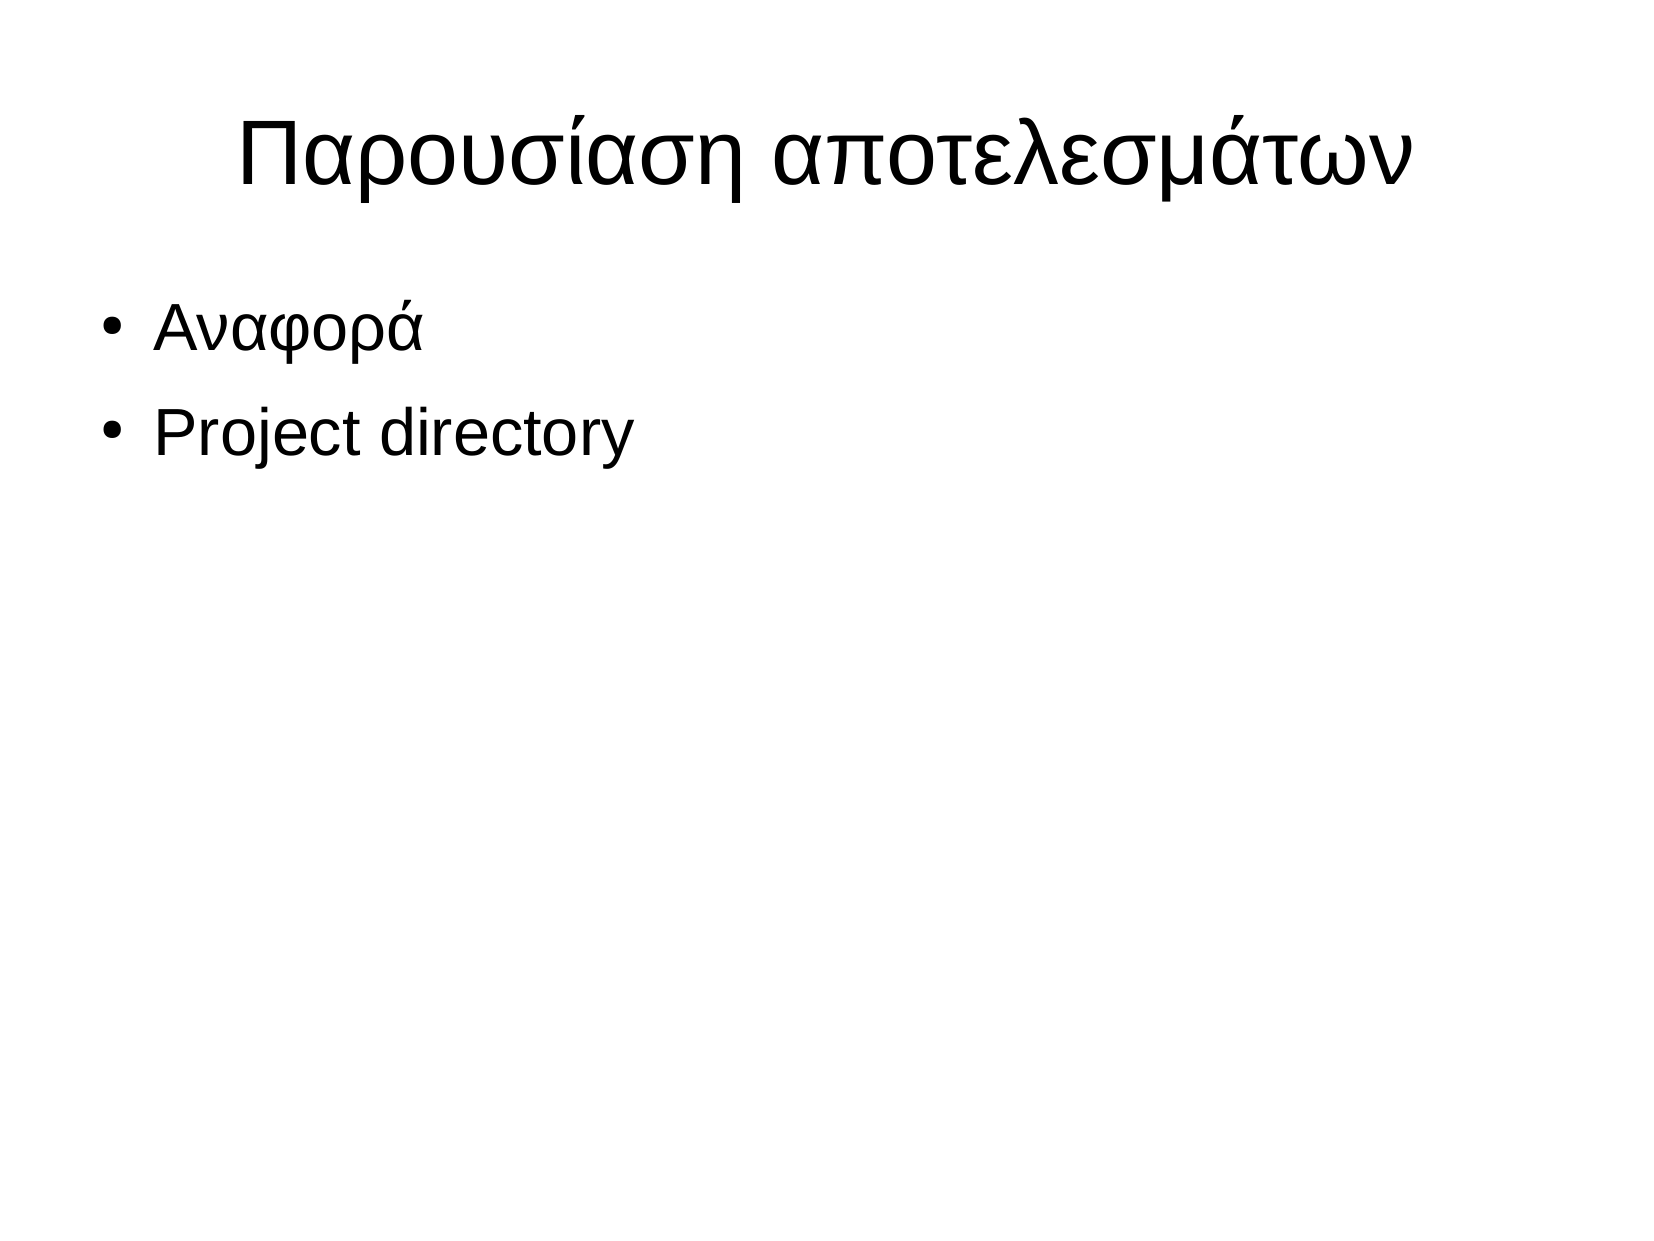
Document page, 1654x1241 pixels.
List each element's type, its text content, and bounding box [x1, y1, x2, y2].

title Παρουσίαση αποτελεσμάτων [82, 49, 1571, 257]
list Αναφορά Project directory [82, 290, 1571, 1010]
